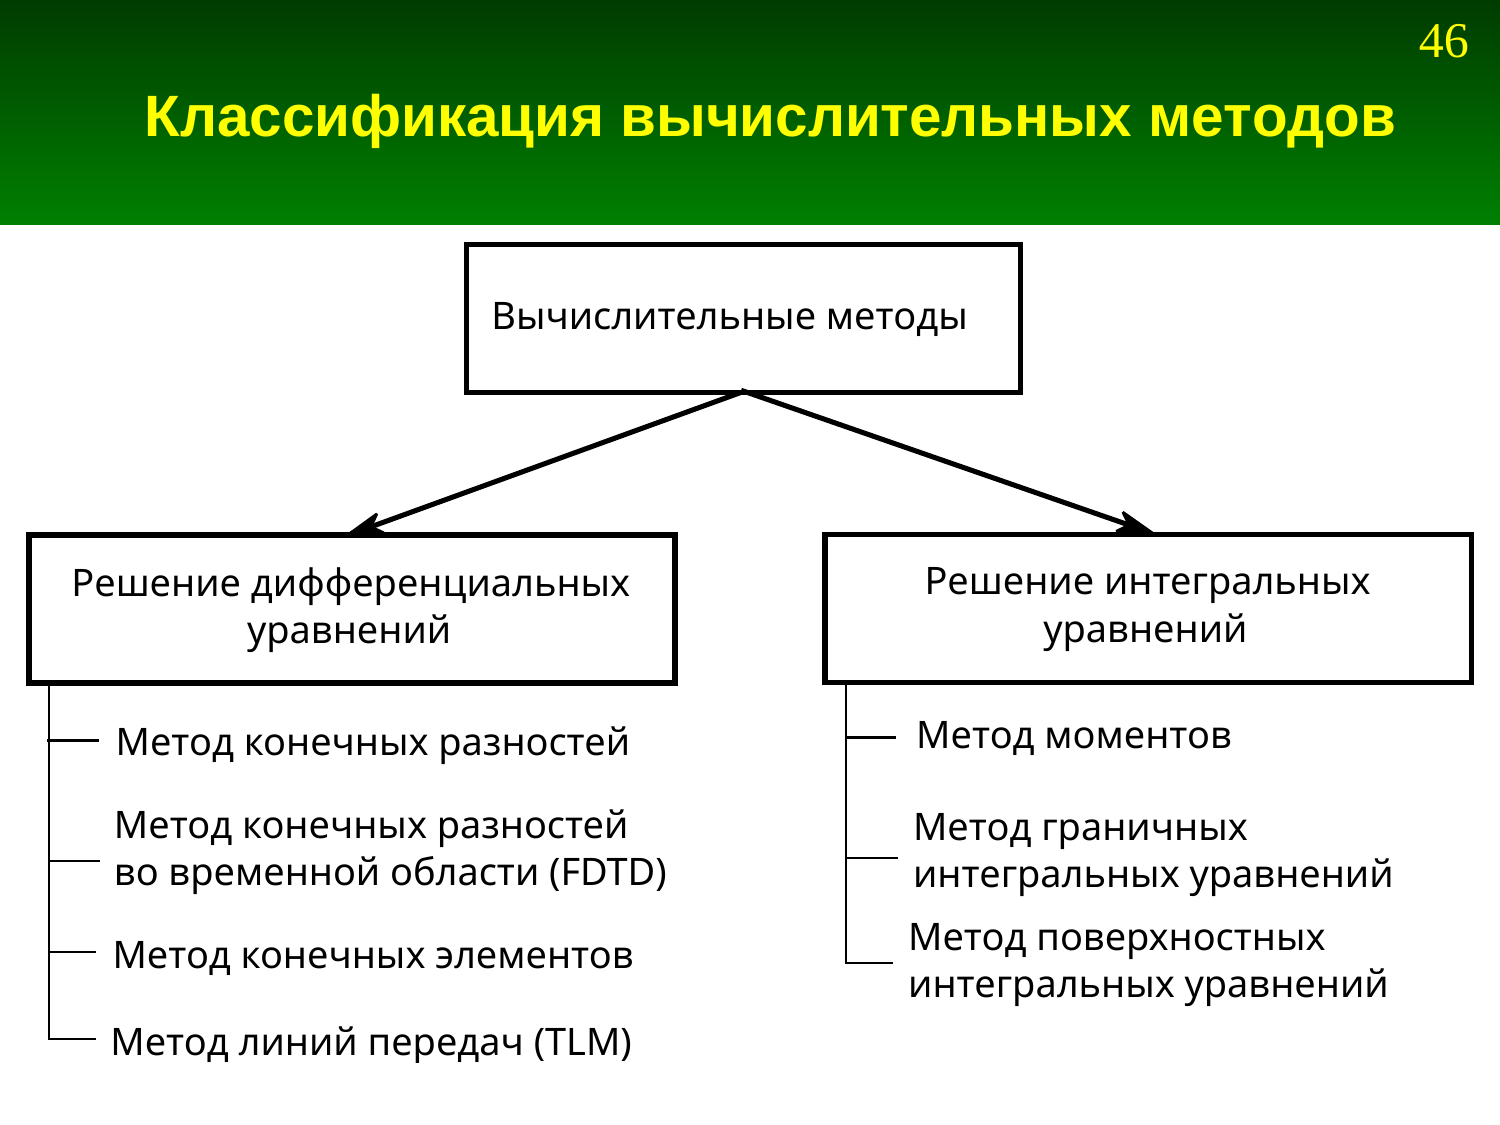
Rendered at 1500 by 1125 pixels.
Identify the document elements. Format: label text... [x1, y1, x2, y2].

picture [25, 242, 1475, 1063]
title Классификация вычислительных методов [88, 18, 1453, 207]
